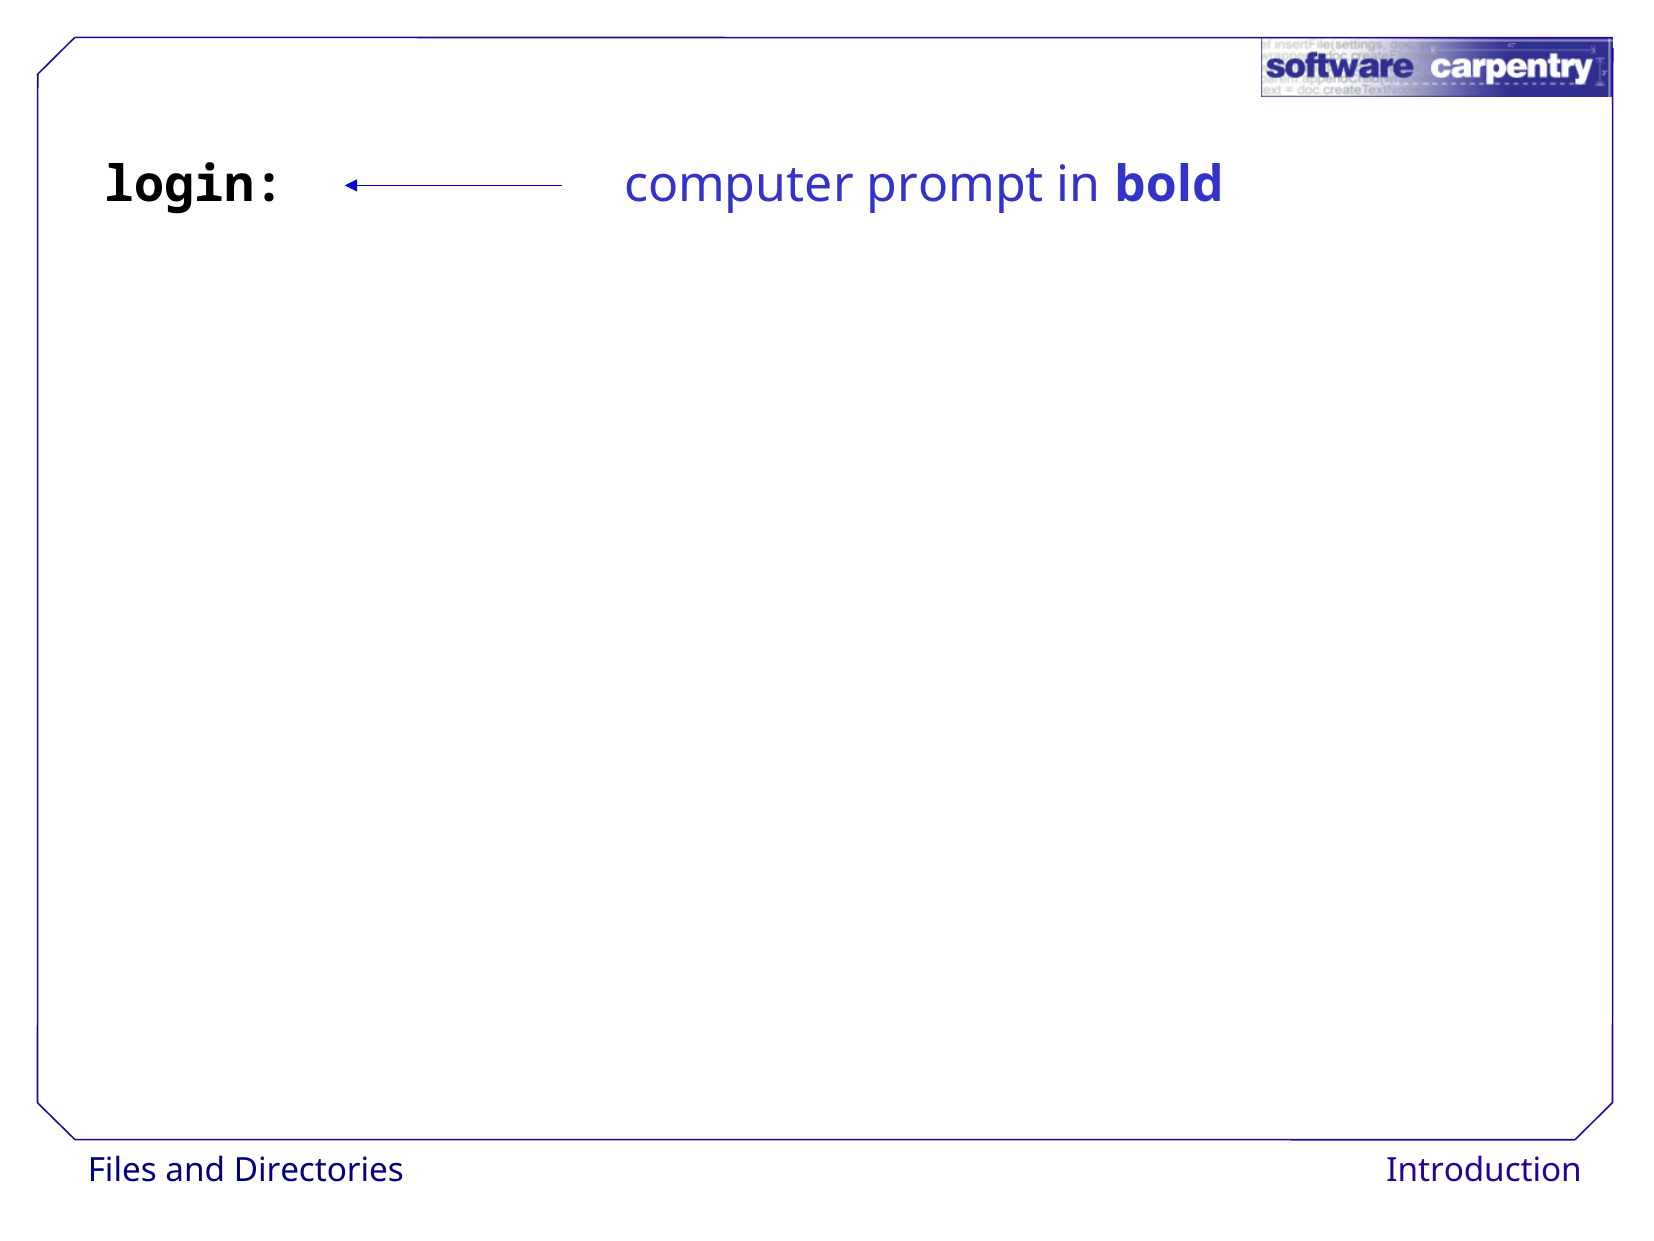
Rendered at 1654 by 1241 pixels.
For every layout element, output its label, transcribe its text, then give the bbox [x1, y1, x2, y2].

picture [1261, 39, 1613, 97]
text_box computer prompt in bold [609, 128, 1224, 242]
text_box login: [89, 128, 1512, 1037]
